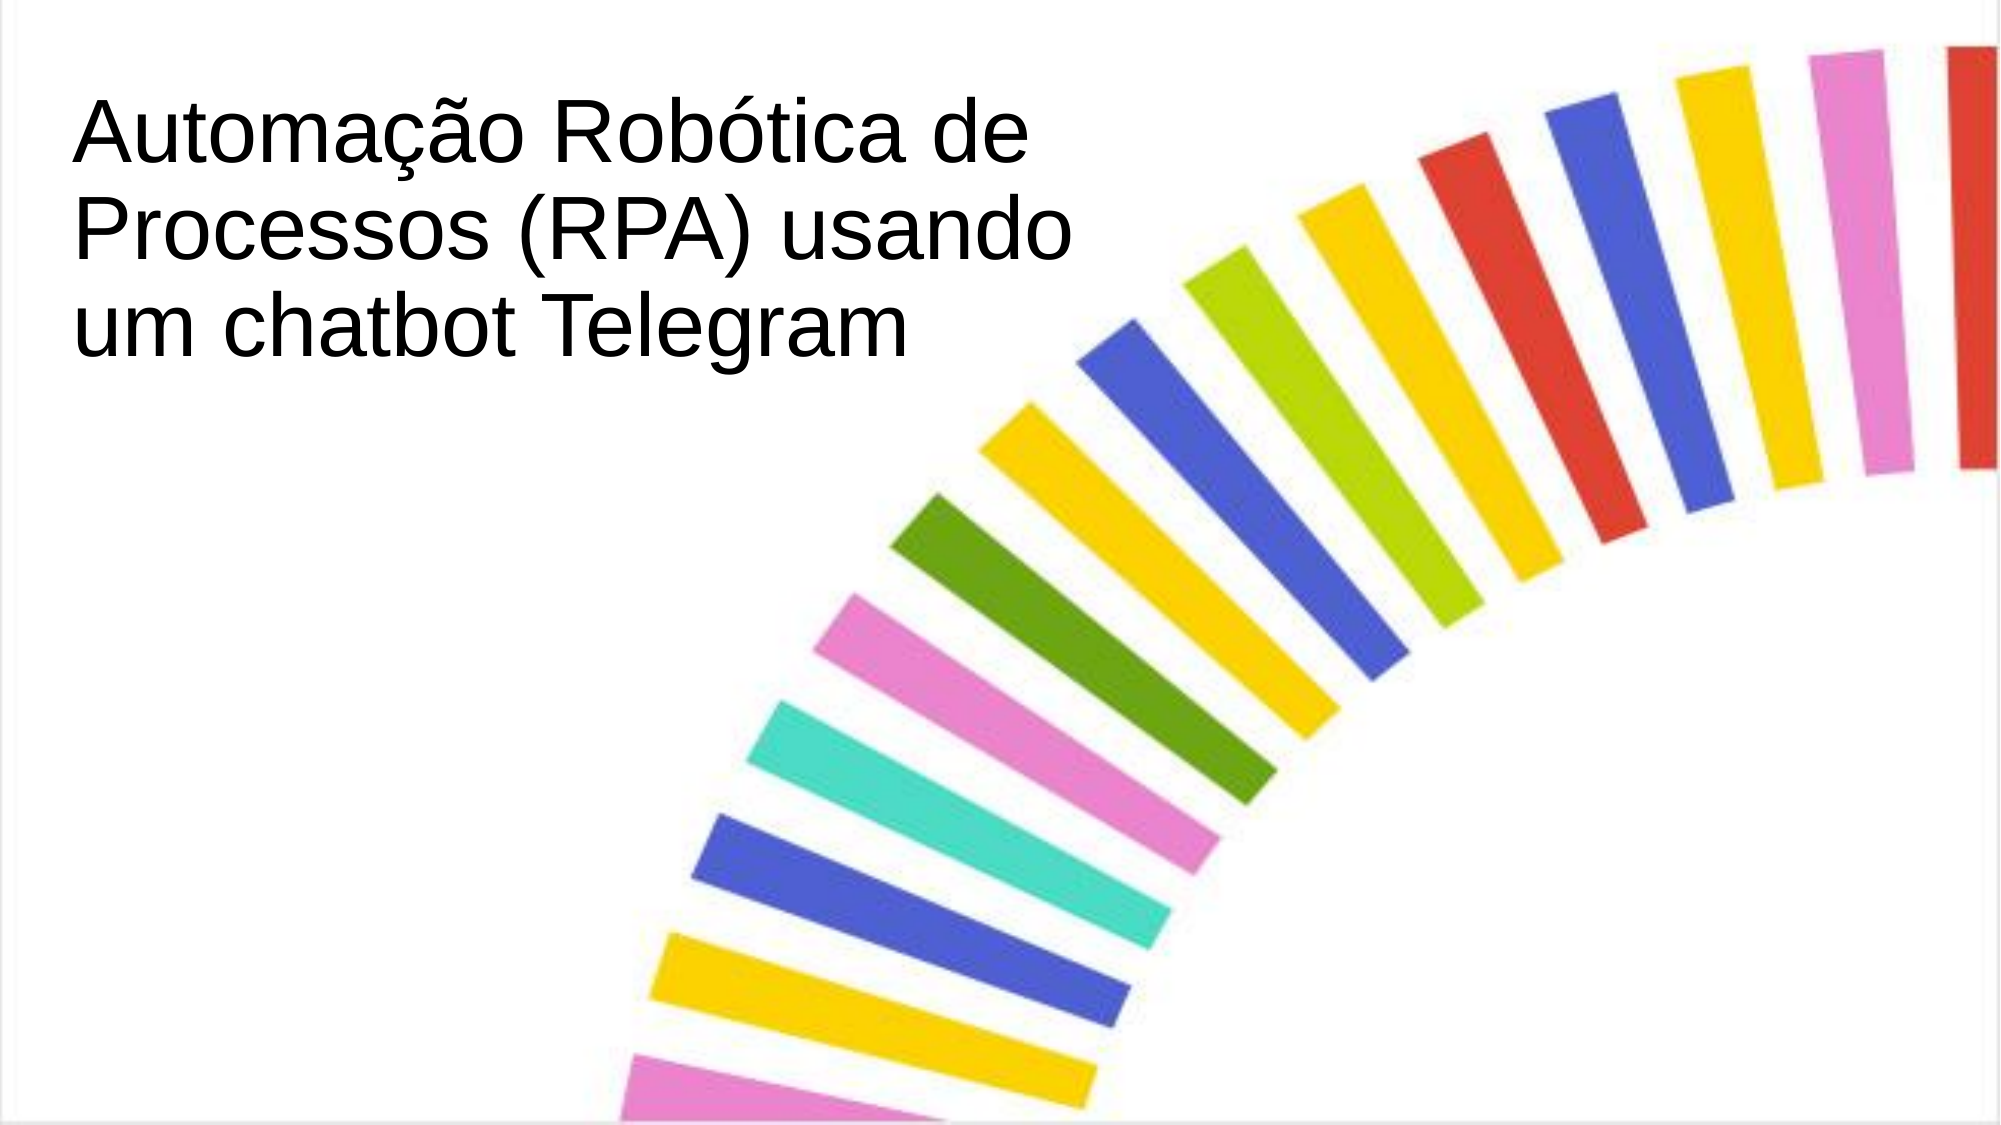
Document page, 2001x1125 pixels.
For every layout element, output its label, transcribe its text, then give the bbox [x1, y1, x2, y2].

picture [0, 0, 2001, 1125]
text_box Automação Robótica de Processos (RPA) usando um chatbot Telegram [57, 26, 1131, 384]
